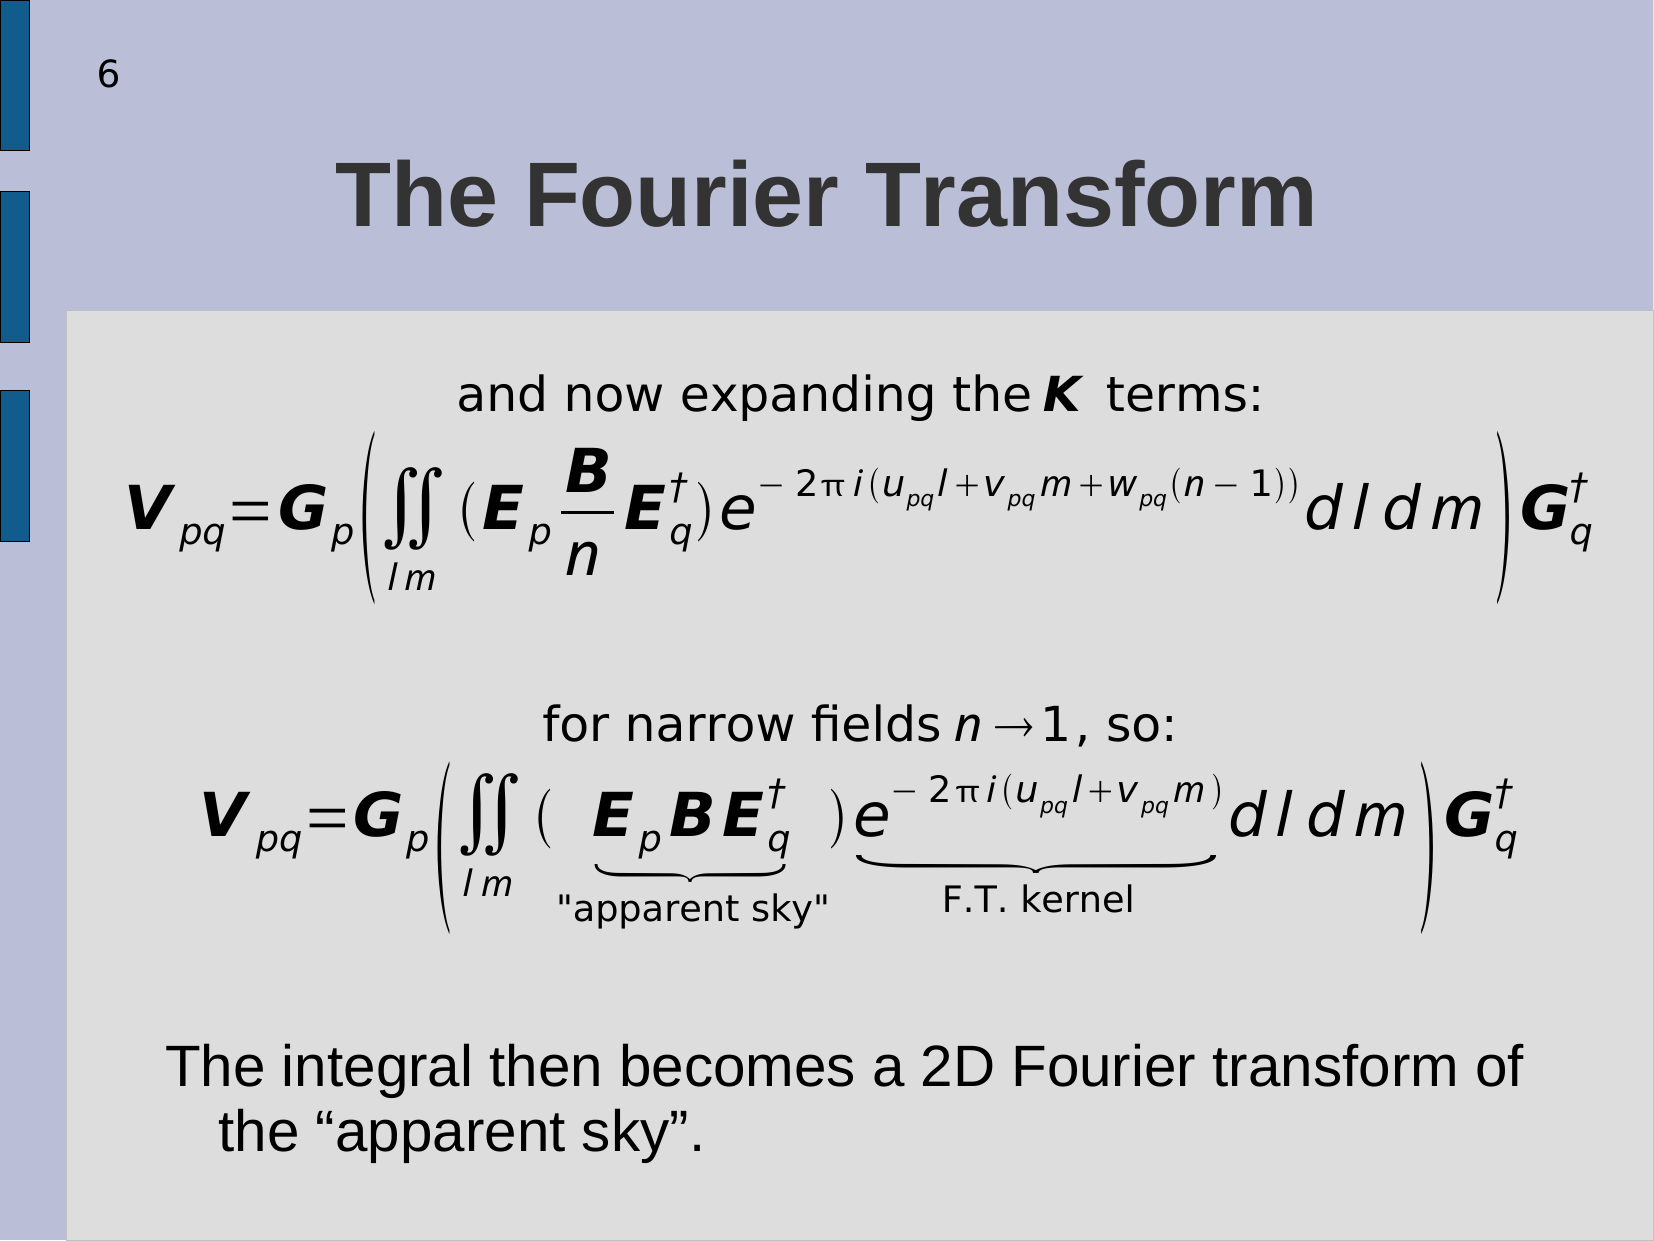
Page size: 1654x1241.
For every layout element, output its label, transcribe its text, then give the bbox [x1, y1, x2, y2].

title The Fourier Transform [121, 91, 1534, 299]
text_box <number> [84, 45, 319, 119]
chart [118, 354, 1599, 938]
list The integral then becomes a 2D Fourier transform of the “apparent sky”. [147, 1033, 1560, 1171]
